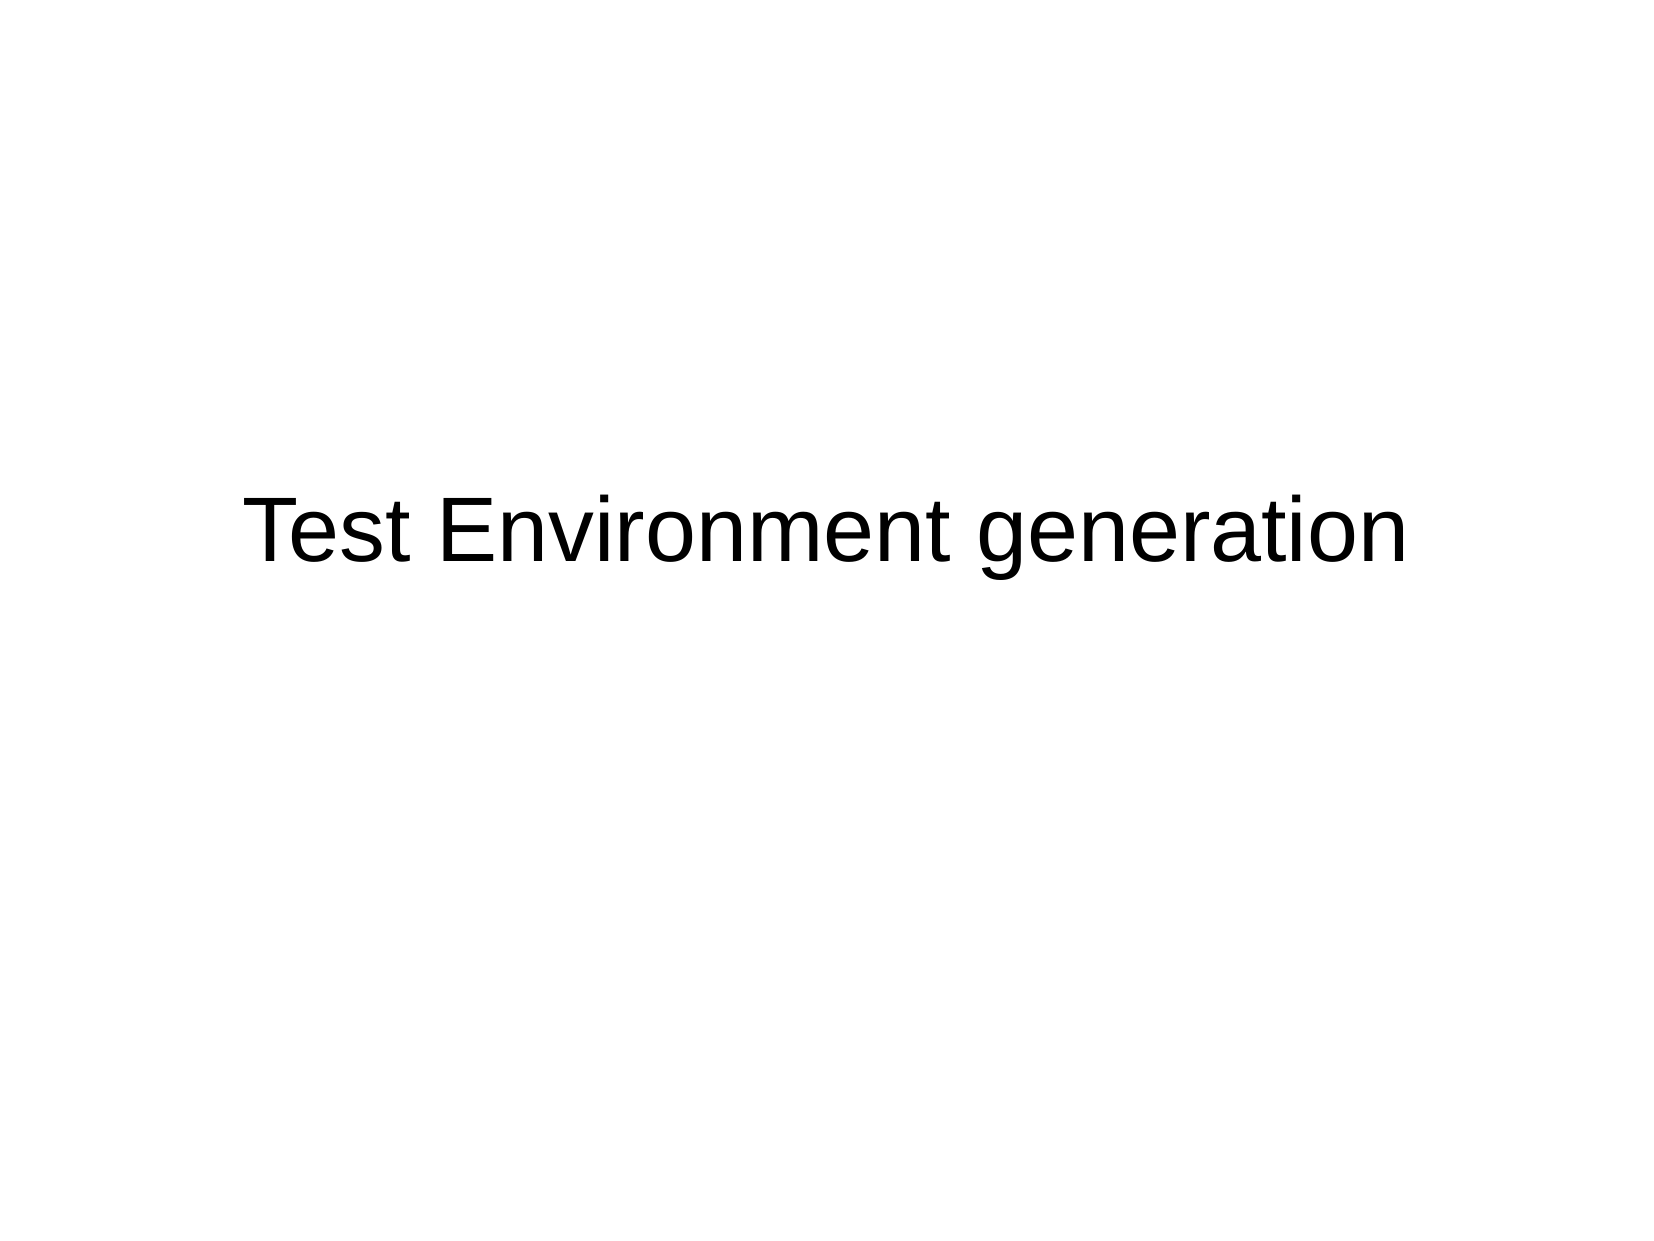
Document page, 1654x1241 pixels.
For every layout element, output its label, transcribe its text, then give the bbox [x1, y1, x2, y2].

subtitle Test Environment generation [82, 49, 1571, 1010]
